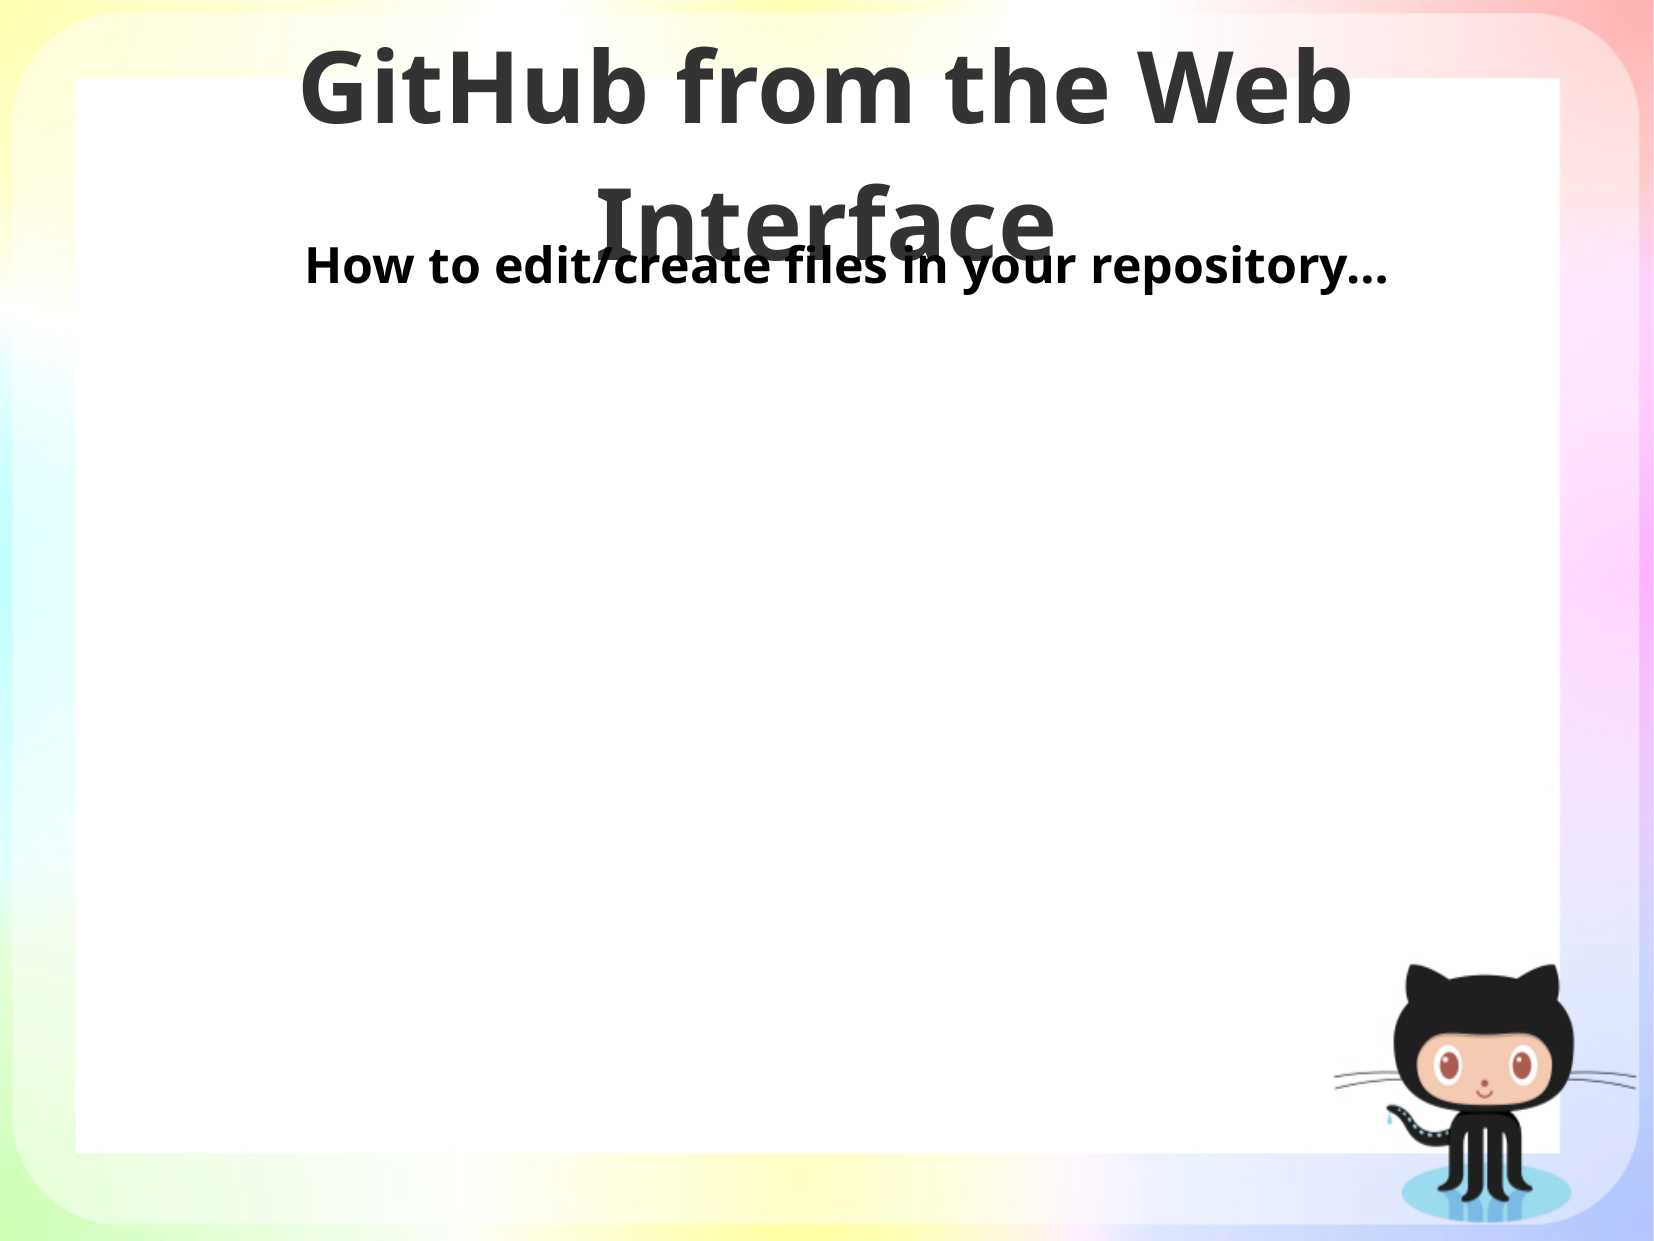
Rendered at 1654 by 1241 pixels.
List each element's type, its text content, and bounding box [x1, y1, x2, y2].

picture [0, 0, 1654, 1241]
title GitHub from the Web Interface [82, 49, 1571, 257]
text_box How to edit/create files in your repository… [160, 230, 1535, 289]
